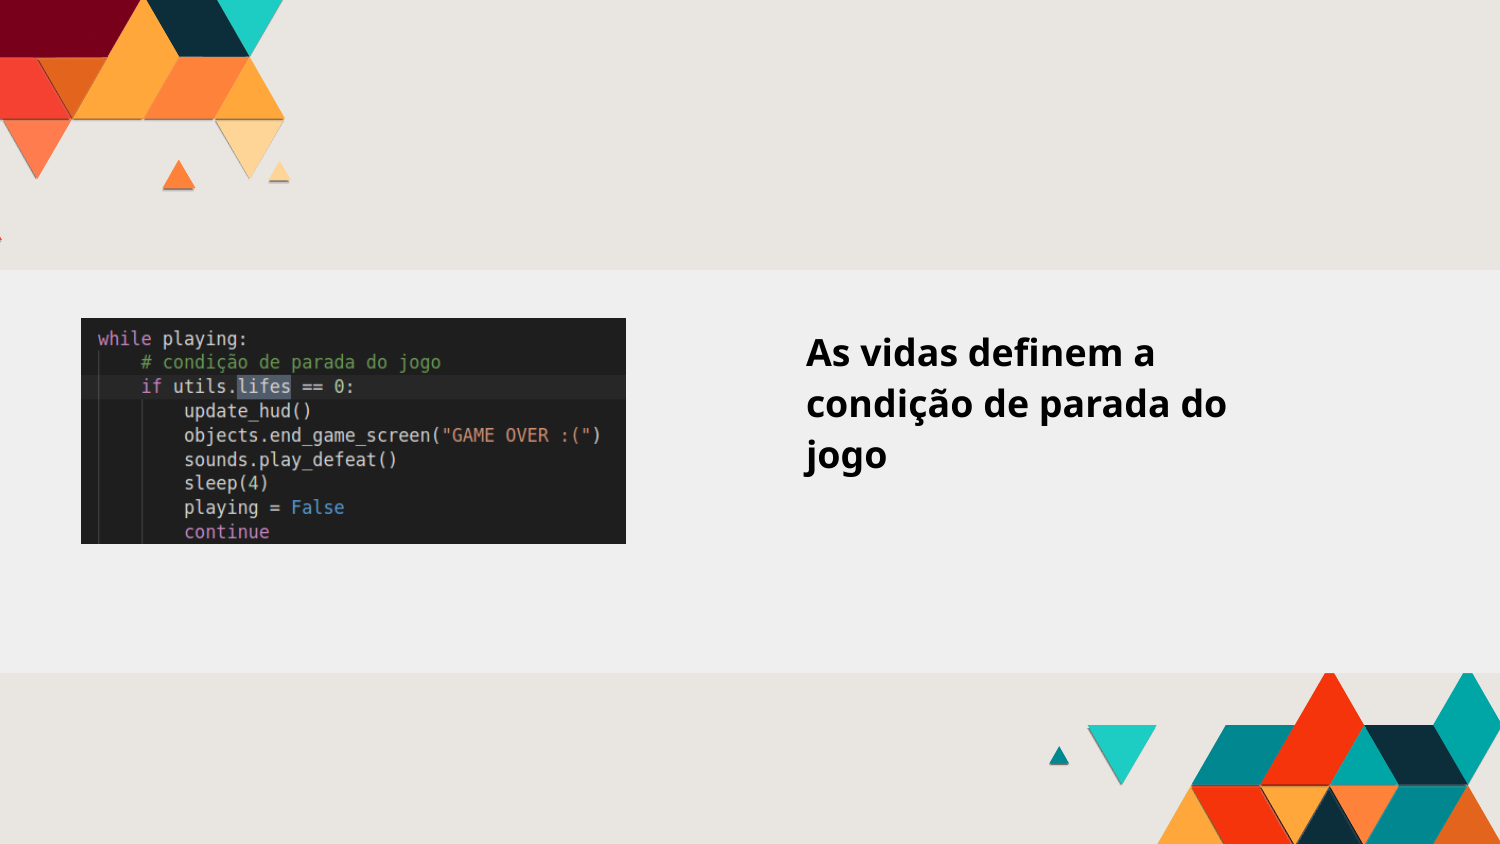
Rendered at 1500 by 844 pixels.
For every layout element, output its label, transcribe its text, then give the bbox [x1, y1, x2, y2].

text_box As vidas definem a condição de parada do jogo [791, 318, 1312, 508]
picture [81, 318, 626, 544]
text_box [0, 270, 1500, 674]
